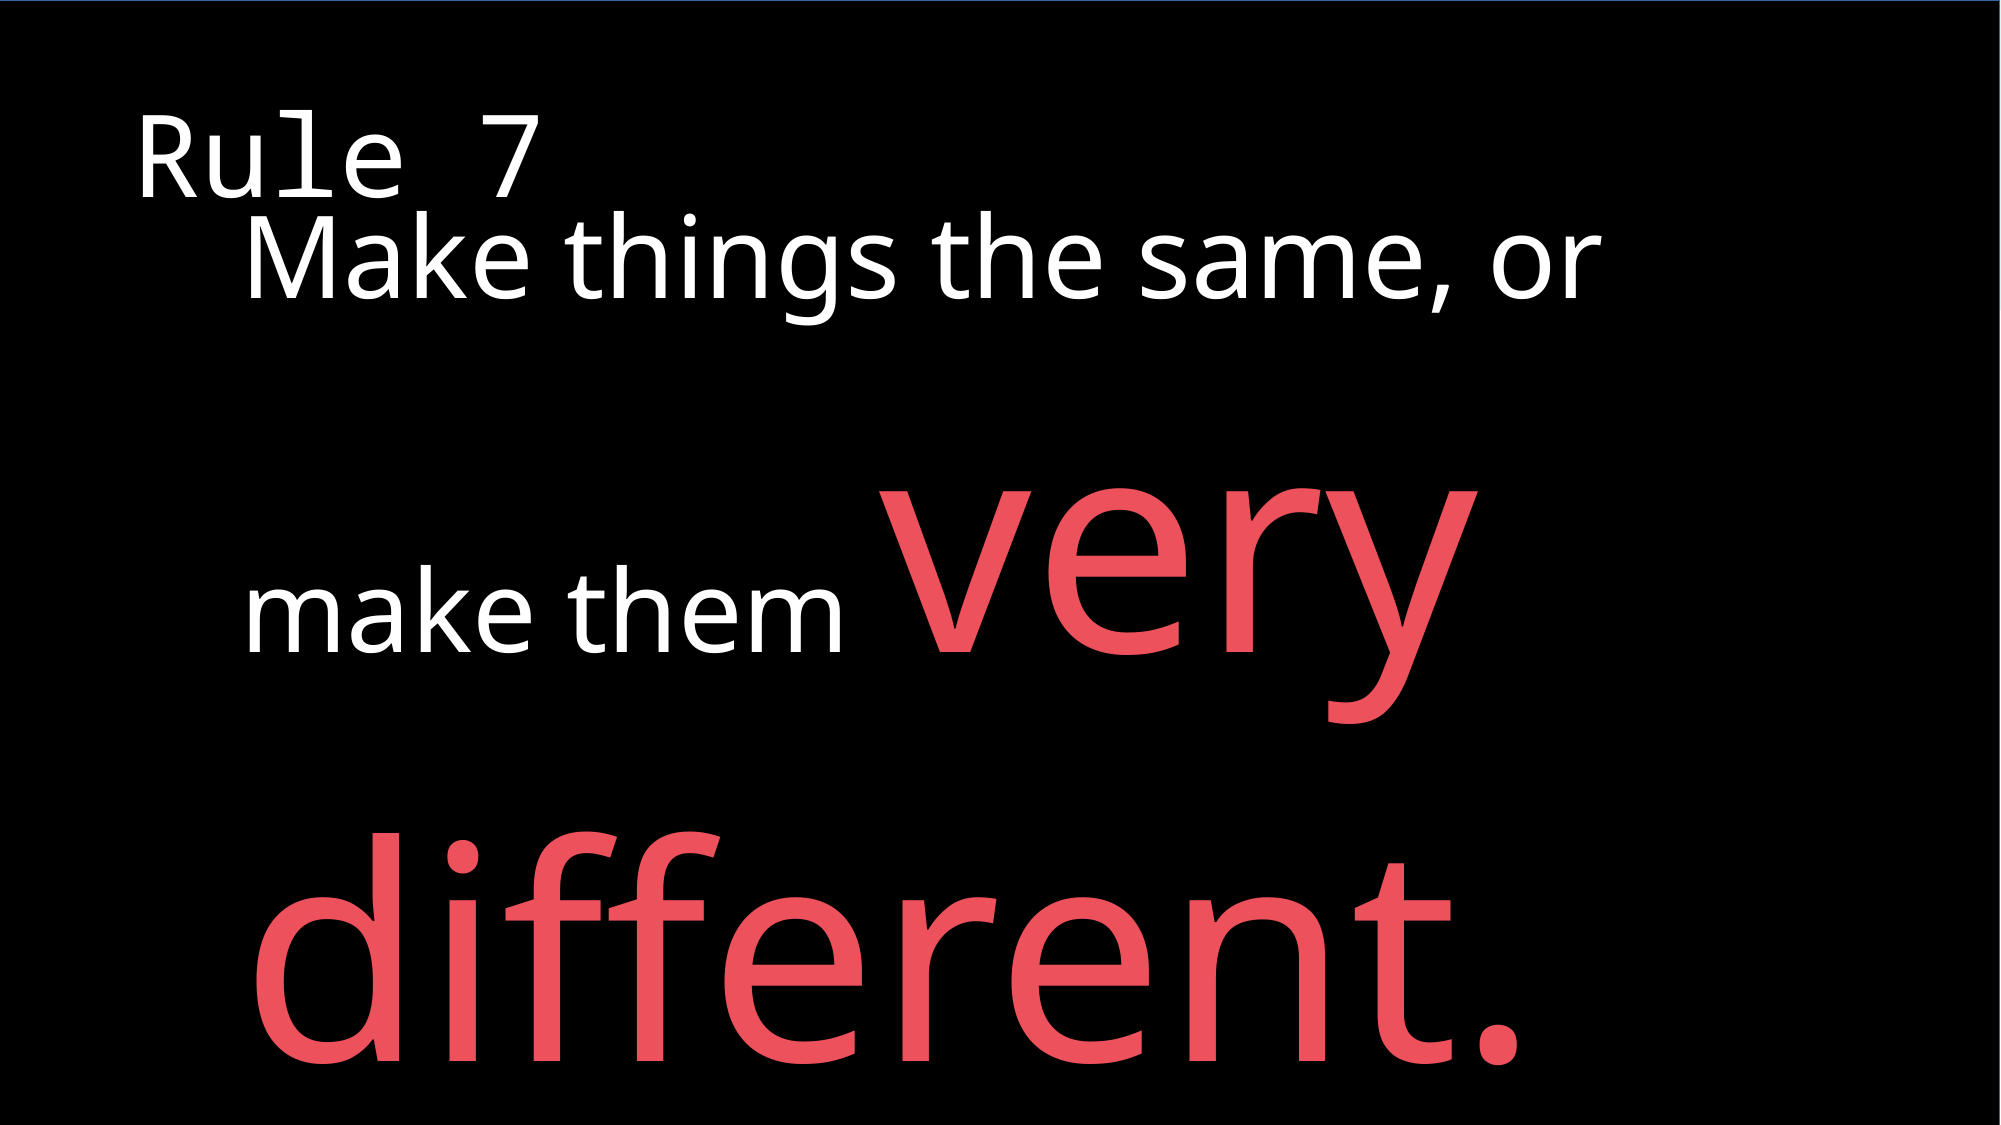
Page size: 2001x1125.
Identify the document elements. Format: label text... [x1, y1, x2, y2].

title Rule 7 [132, 73, 1868, 233]
subtitle Make things the same, or make them very different. [240, 362, 1866, 963]
text_box [0, 0, 2000, 1125]
